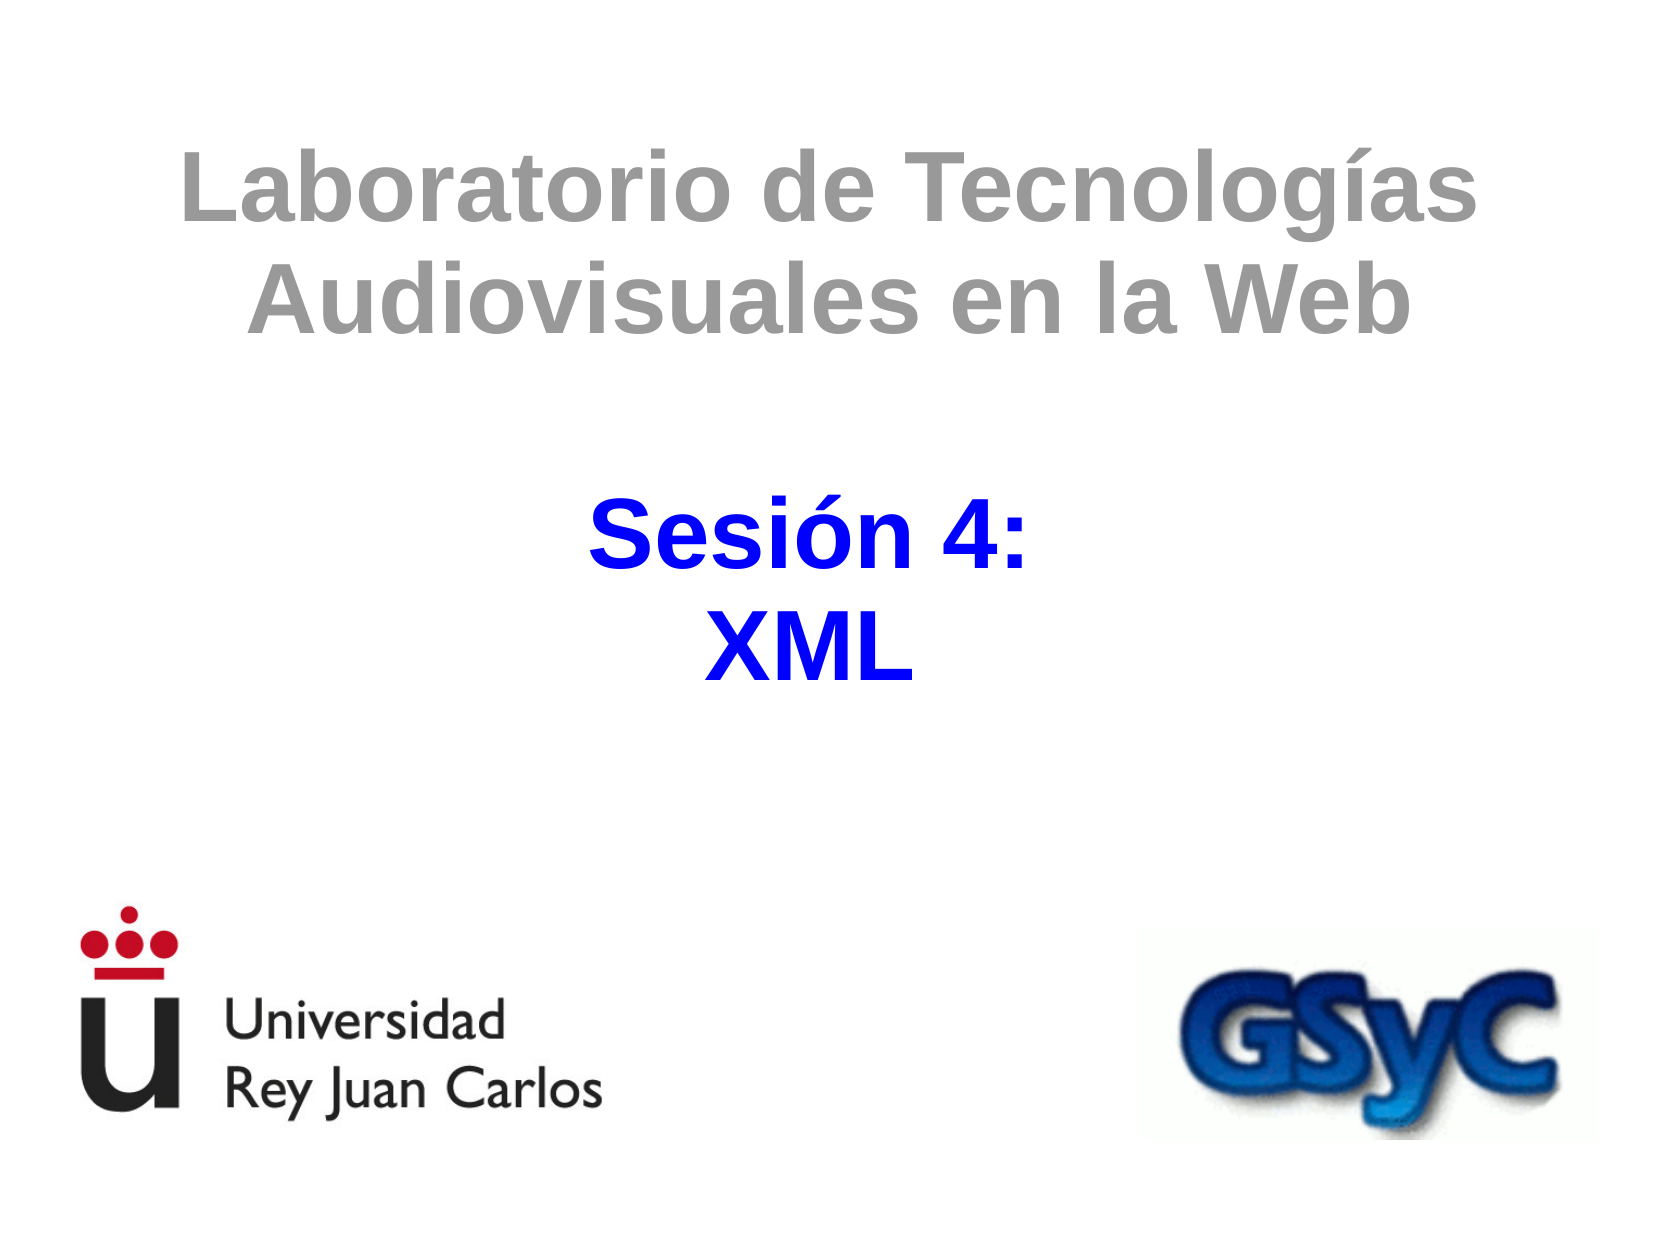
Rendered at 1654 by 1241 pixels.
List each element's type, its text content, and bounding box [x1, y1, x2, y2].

picture [46, 884, 631, 1141]
title Sesión 4: XML [135, 422, 1486, 758]
picture [1140, 929, 1597, 1141]
title Laboratorio de Tecnologías Audiovisuales en la Web [144, 75, 1516, 411]
